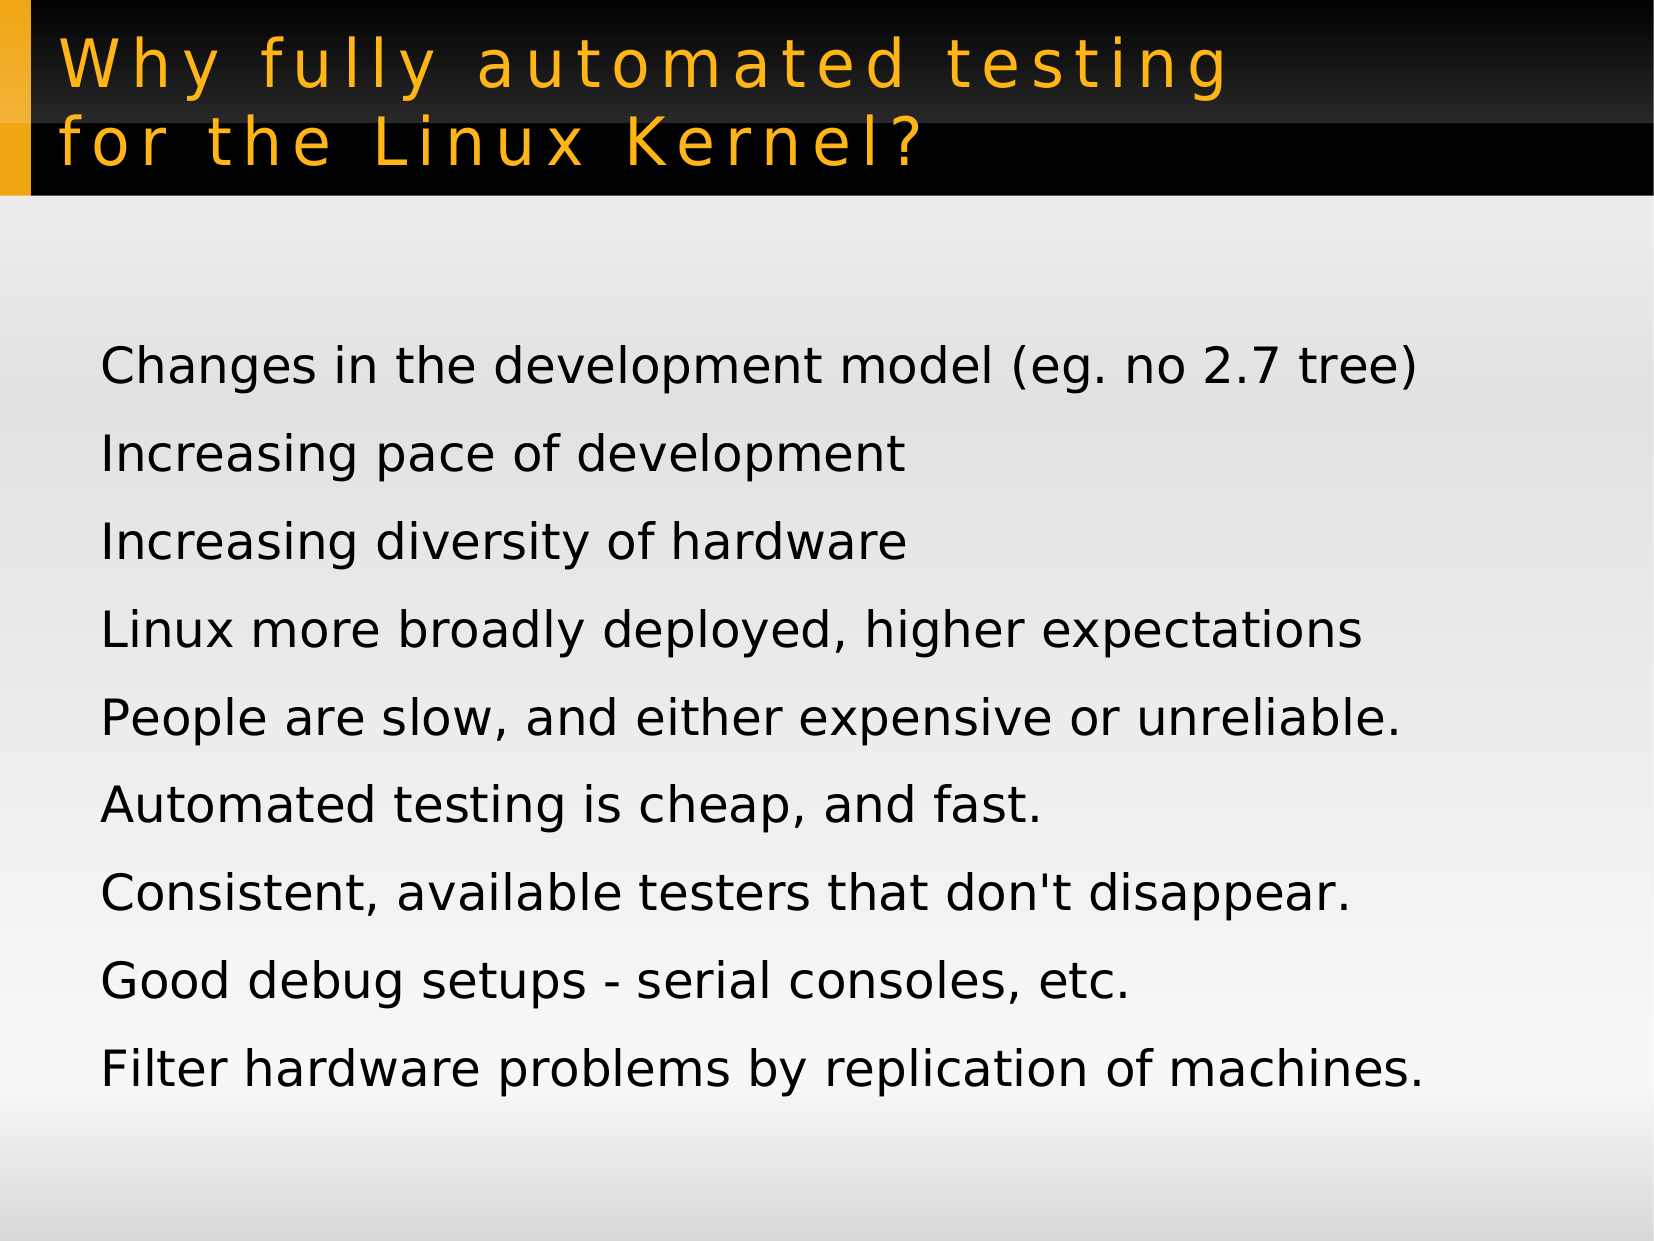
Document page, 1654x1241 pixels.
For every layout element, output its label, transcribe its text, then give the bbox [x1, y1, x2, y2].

list Changes in the development model (eg. no 2.7 tree) Increasing pace of development Increasing diversity of hardware Linux more broadly deployed, higher expectations People are slow, and either expensive or unreliable. Automated testing is cheap, and fast. Consistent, available testers that don't disappear. Good debug setups - serial consoles, etc. Filter hardware problems by replication of machines. [82, 337, 1571, 1109]
picture [0, 0, 1654, 1241]
title Why fully automated testing for the Linux Kernel? [59, 25, 1613, 182]
